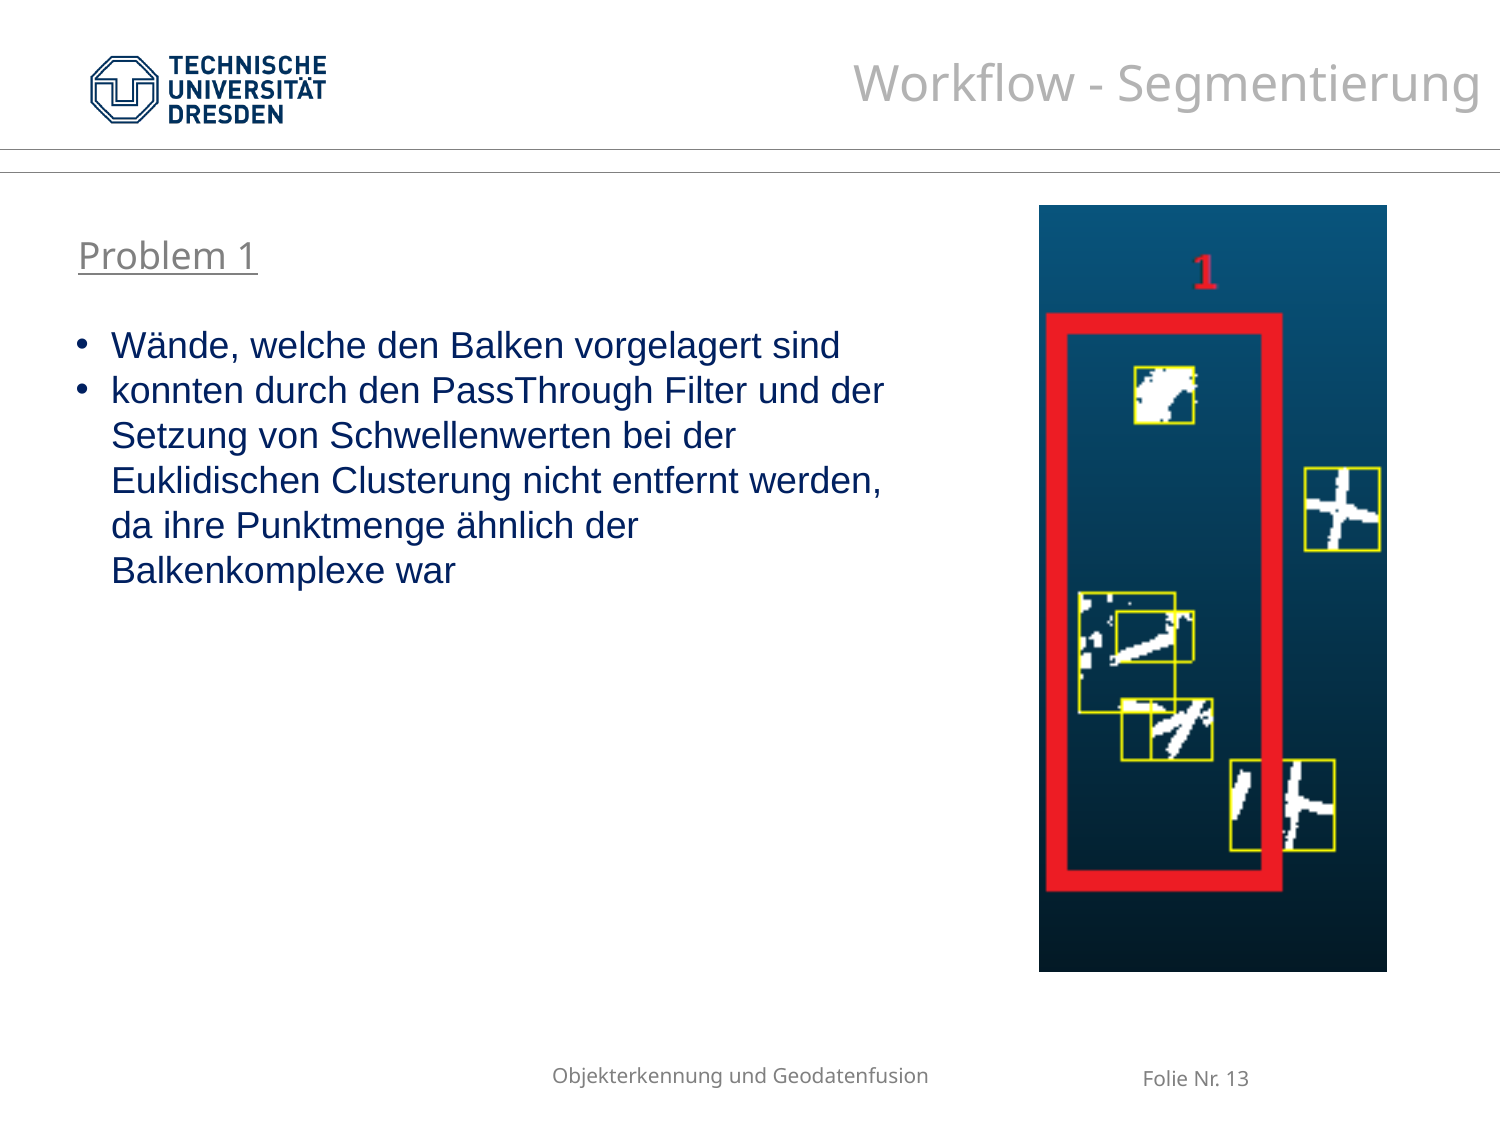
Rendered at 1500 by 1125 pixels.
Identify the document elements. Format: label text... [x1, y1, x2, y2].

picture [1039, 252, 1195, 258]
picture [90, 54, 326, 124]
text_box Wände, welche den Balken vorgelagert sind konnten durch den PassThrough Filter und der Setzung von Schwellenwerten bei der Euklidischen Clusterung nicht entfernt werden, da ihre Punktmenge ähnlich der Balkenkomplexe war [60, 313, 922, 598]
text_box Problem 1 [63, 224, 282, 285]
picture [1039, 313, 1387, 972]
picture [1039, 252, 1387, 292]
text_box Workflow - Segmentierung [700, 44, 1498, 119]
